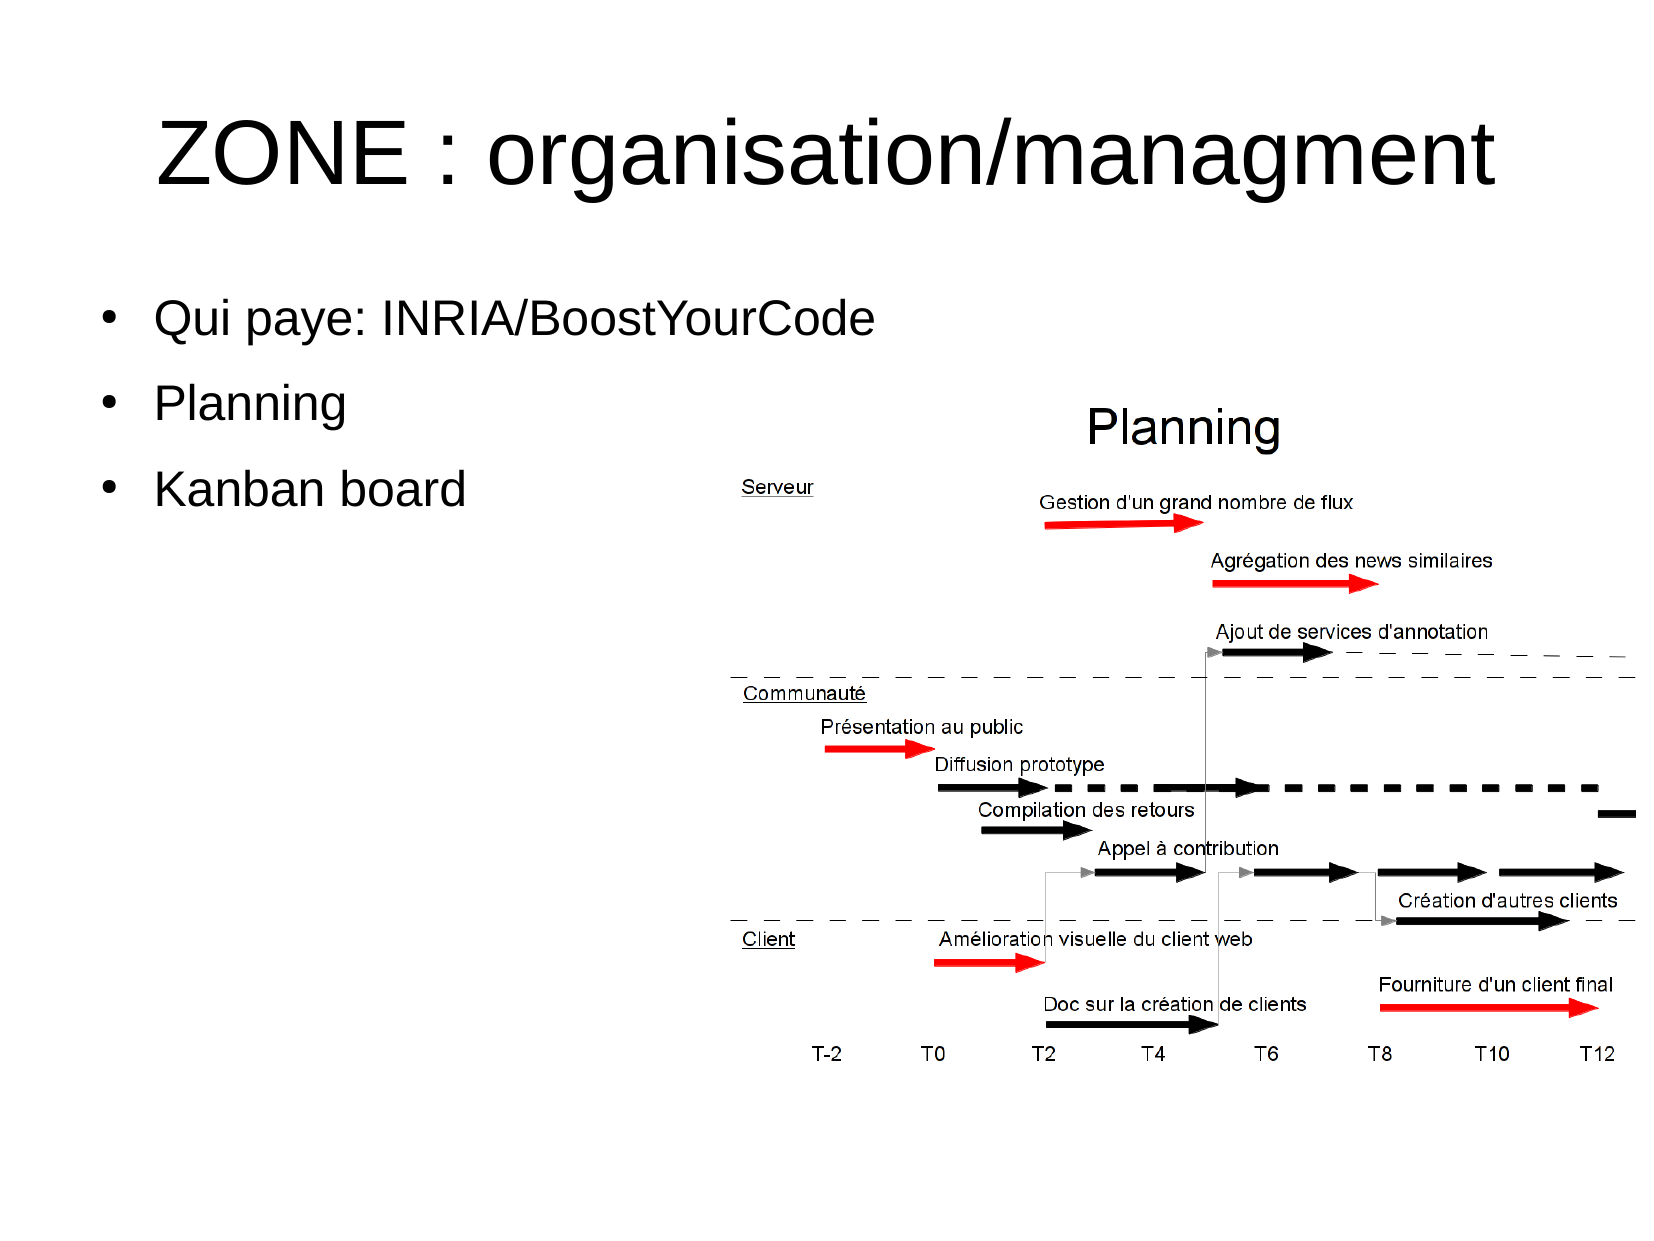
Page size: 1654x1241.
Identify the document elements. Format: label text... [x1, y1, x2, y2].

picture [730, 389, 1636, 1069]
title ZONE : organisation/managment [82, 49, 1571, 257]
list Qui paye: INRIA/BoostYourCode Planning Kanban board [82, 290, 1538, 1010]
